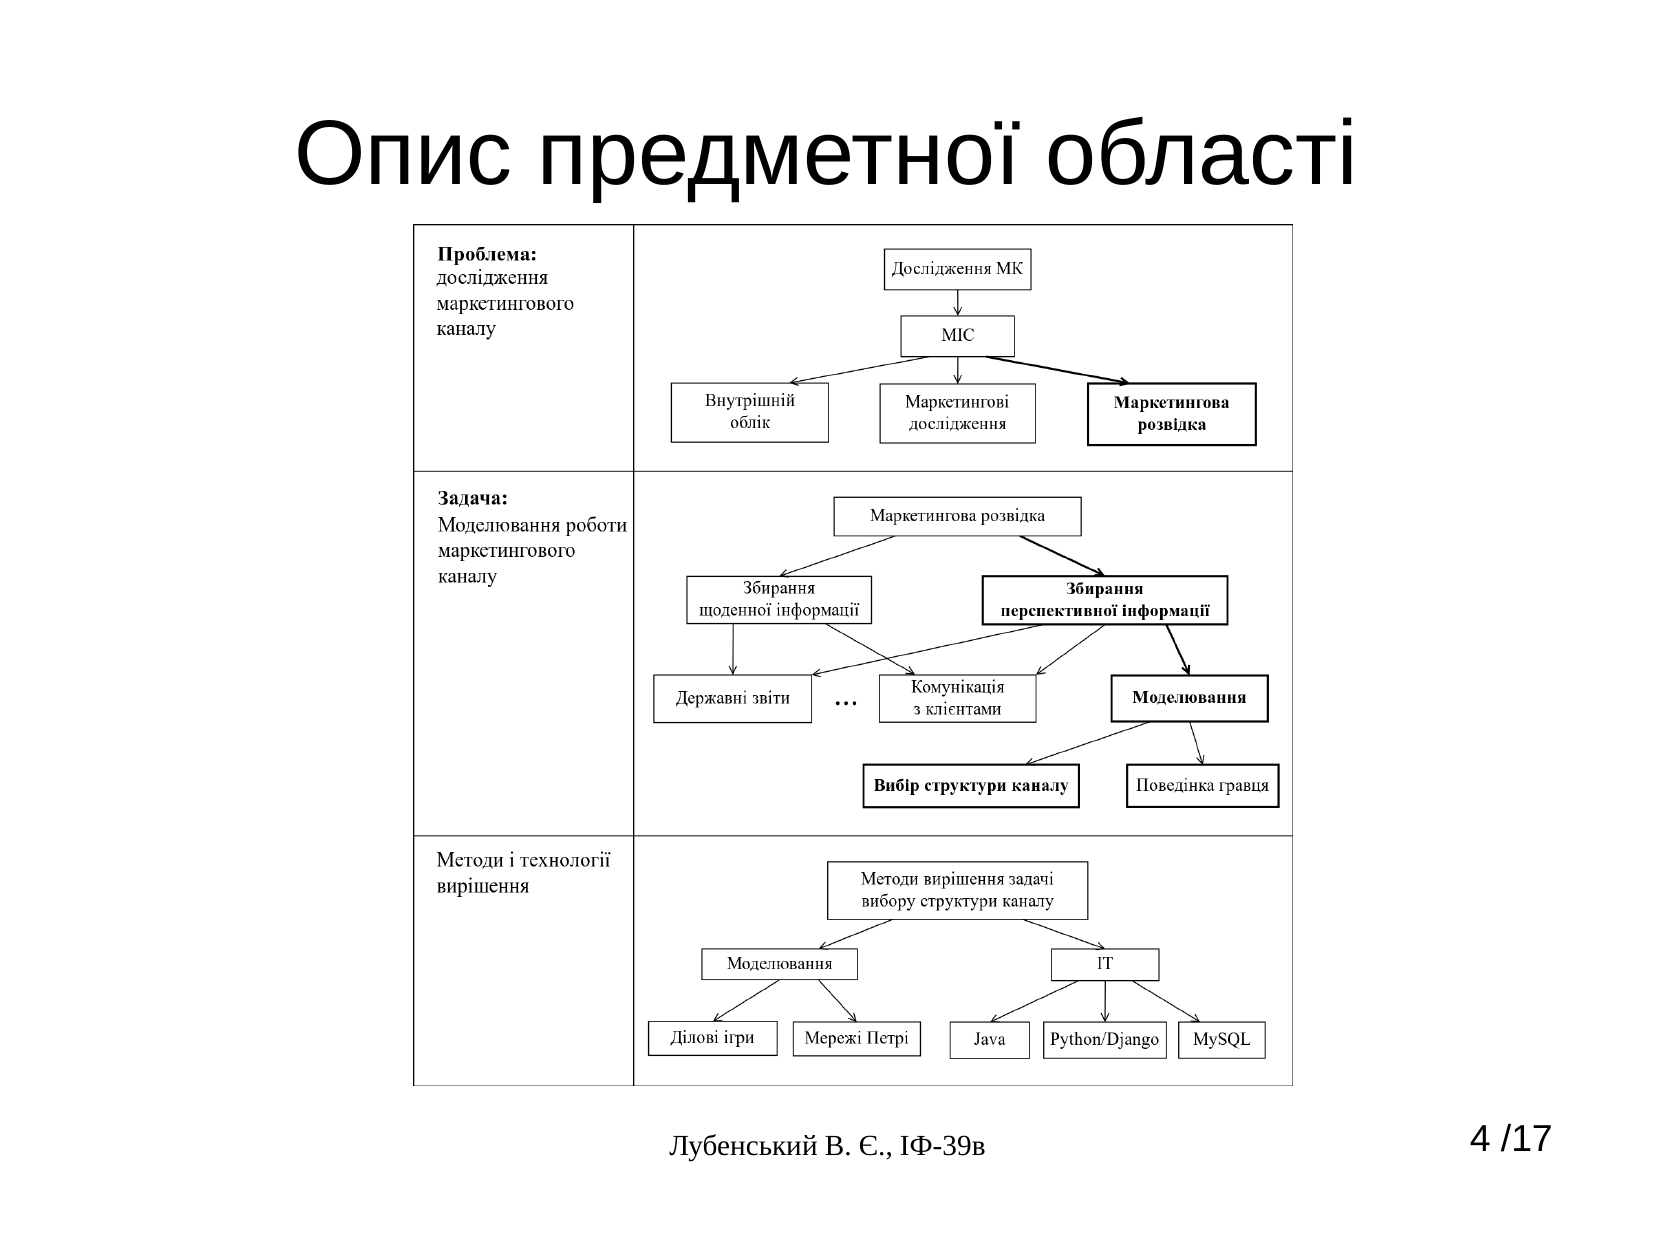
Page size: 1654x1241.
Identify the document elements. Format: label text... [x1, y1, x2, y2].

text_box <number> / [1455, 1110, 1496, 1181]
picture [413, 224, 1293, 1086]
title Опис предметної області [82, 49, 1571, 257]
text_box 17 [1496, 1110, 1654, 1181]
